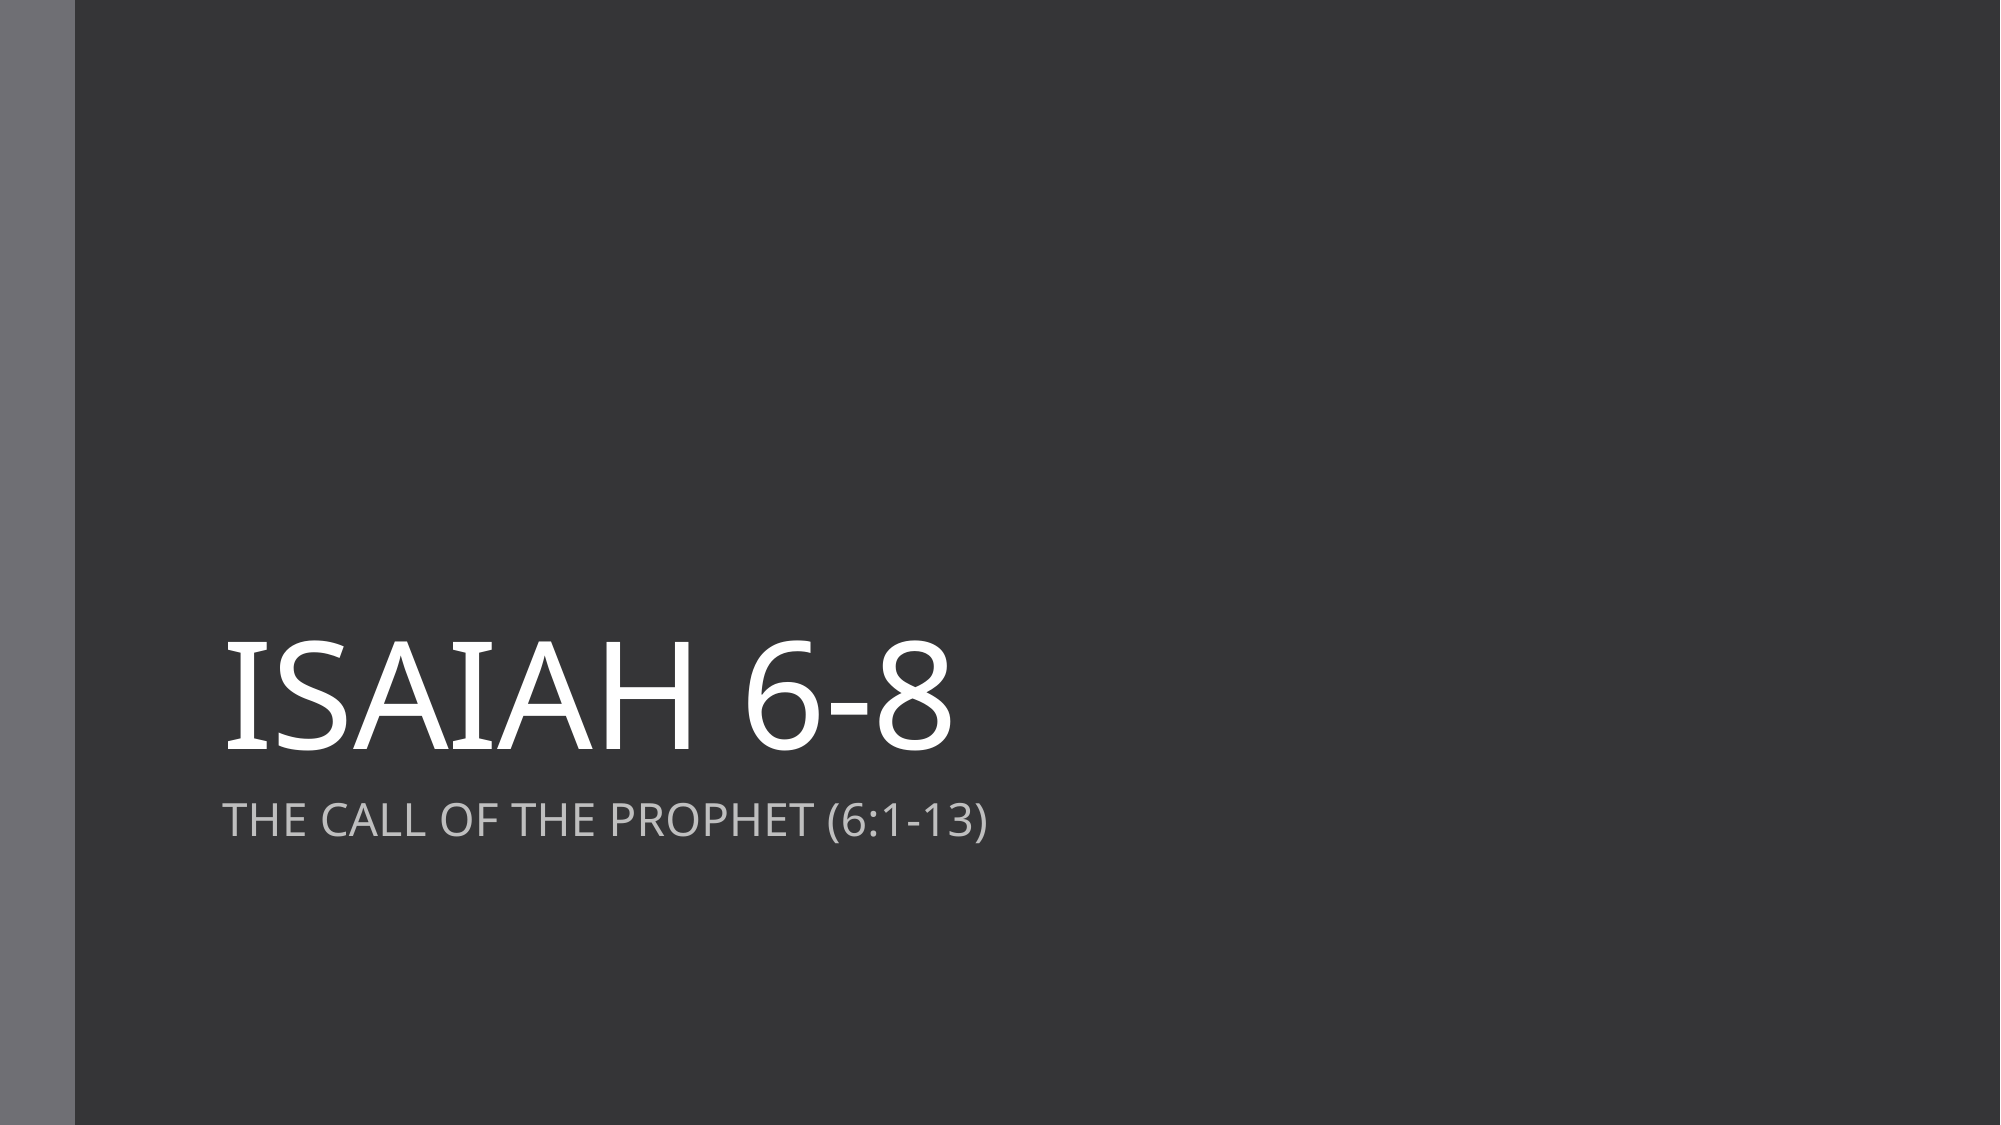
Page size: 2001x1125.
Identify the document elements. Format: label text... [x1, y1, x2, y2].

subtitle THE CALL OF THE PROPHET (6:1-13) [206, 787, 1752, 1066]
title ISAIAH 6-8 [206, 124, 1752, 787]
